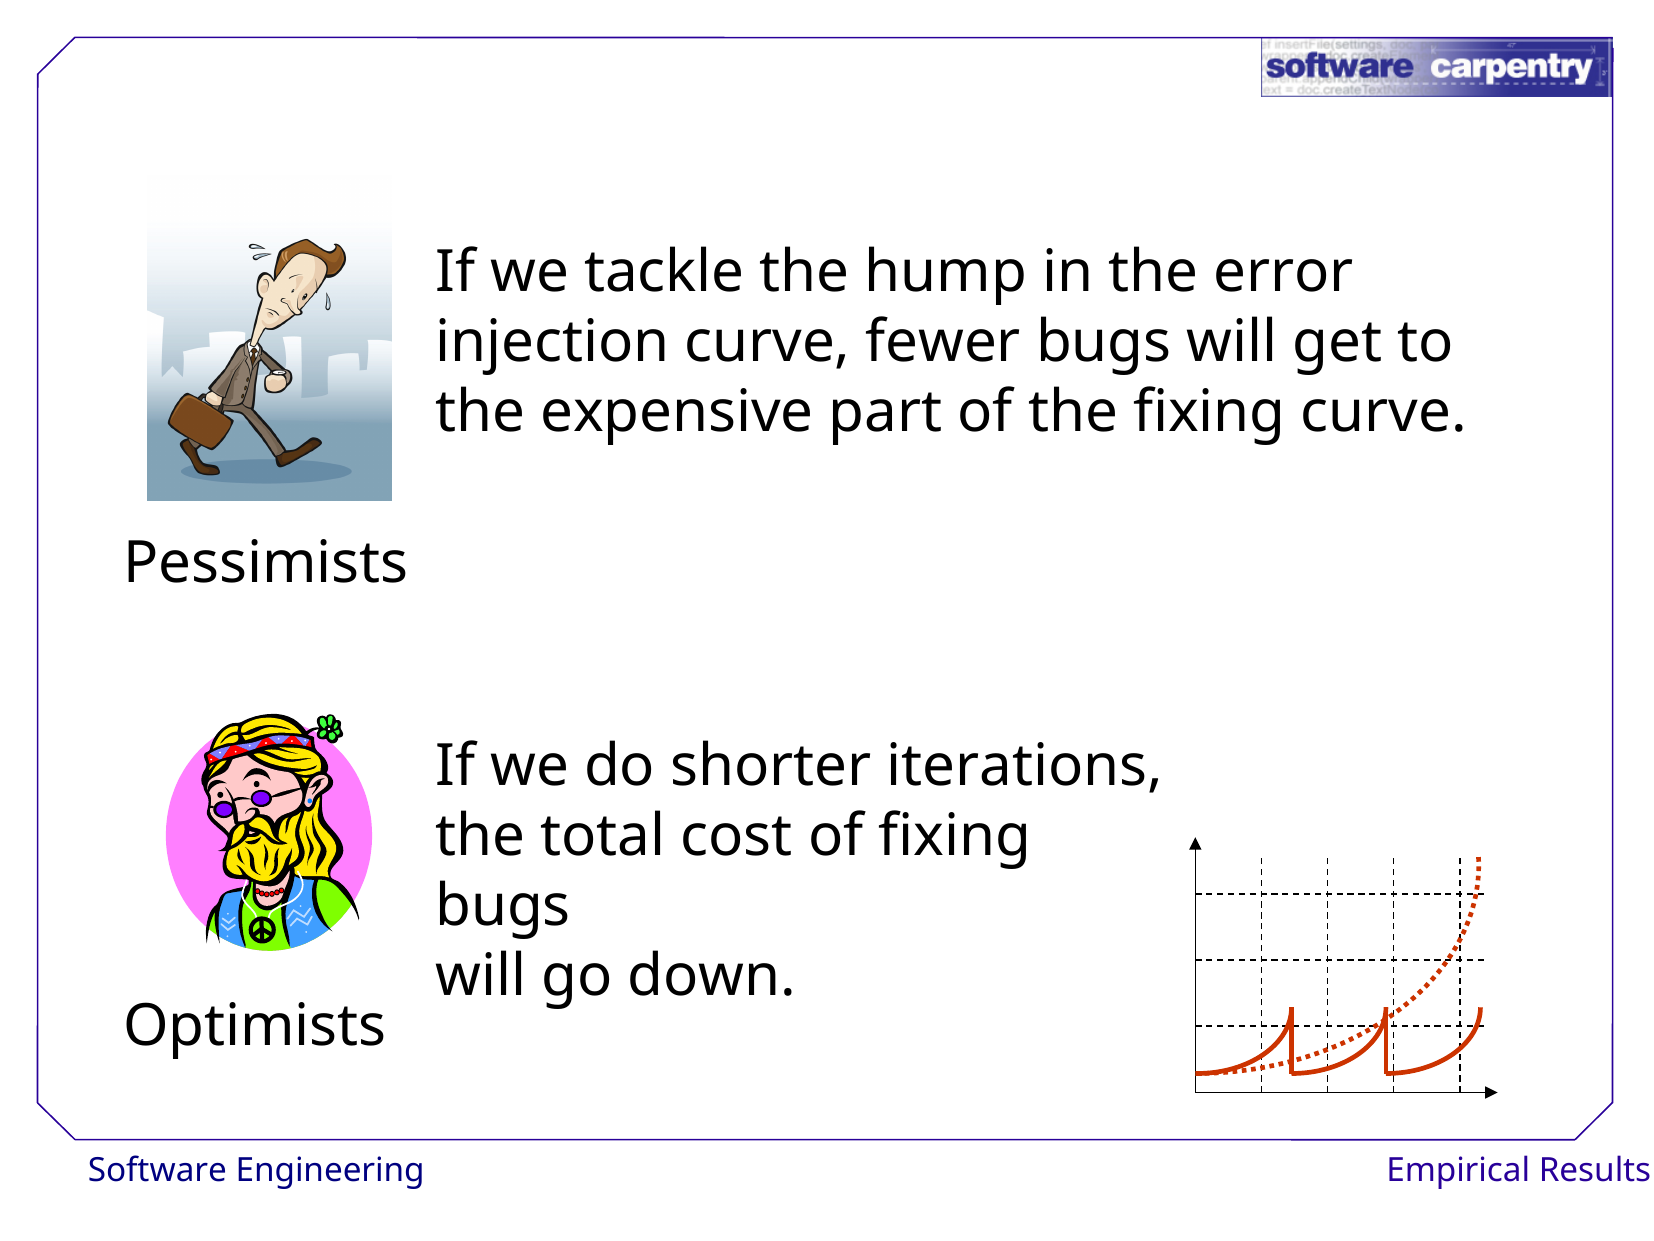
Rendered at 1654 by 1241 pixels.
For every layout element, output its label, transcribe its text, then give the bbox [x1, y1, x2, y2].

picture [147, 175, 392, 501]
picture [1261, 39, 1613, 97]
text_box Optimists [108, 979, 430, 1065]
picture [165, 713, 373, 951]
text_box Pessimists [108, 516, 430, 602]
text_box If we tackle the hump in the error injection curve, fewer bugs will get to the expensive part of the fixing curve. [420, 225, 1494, 452]
text_box If we do shorter iterations, the total cost of fixing bugs will go down. [420, 719, 1186, 1015]
